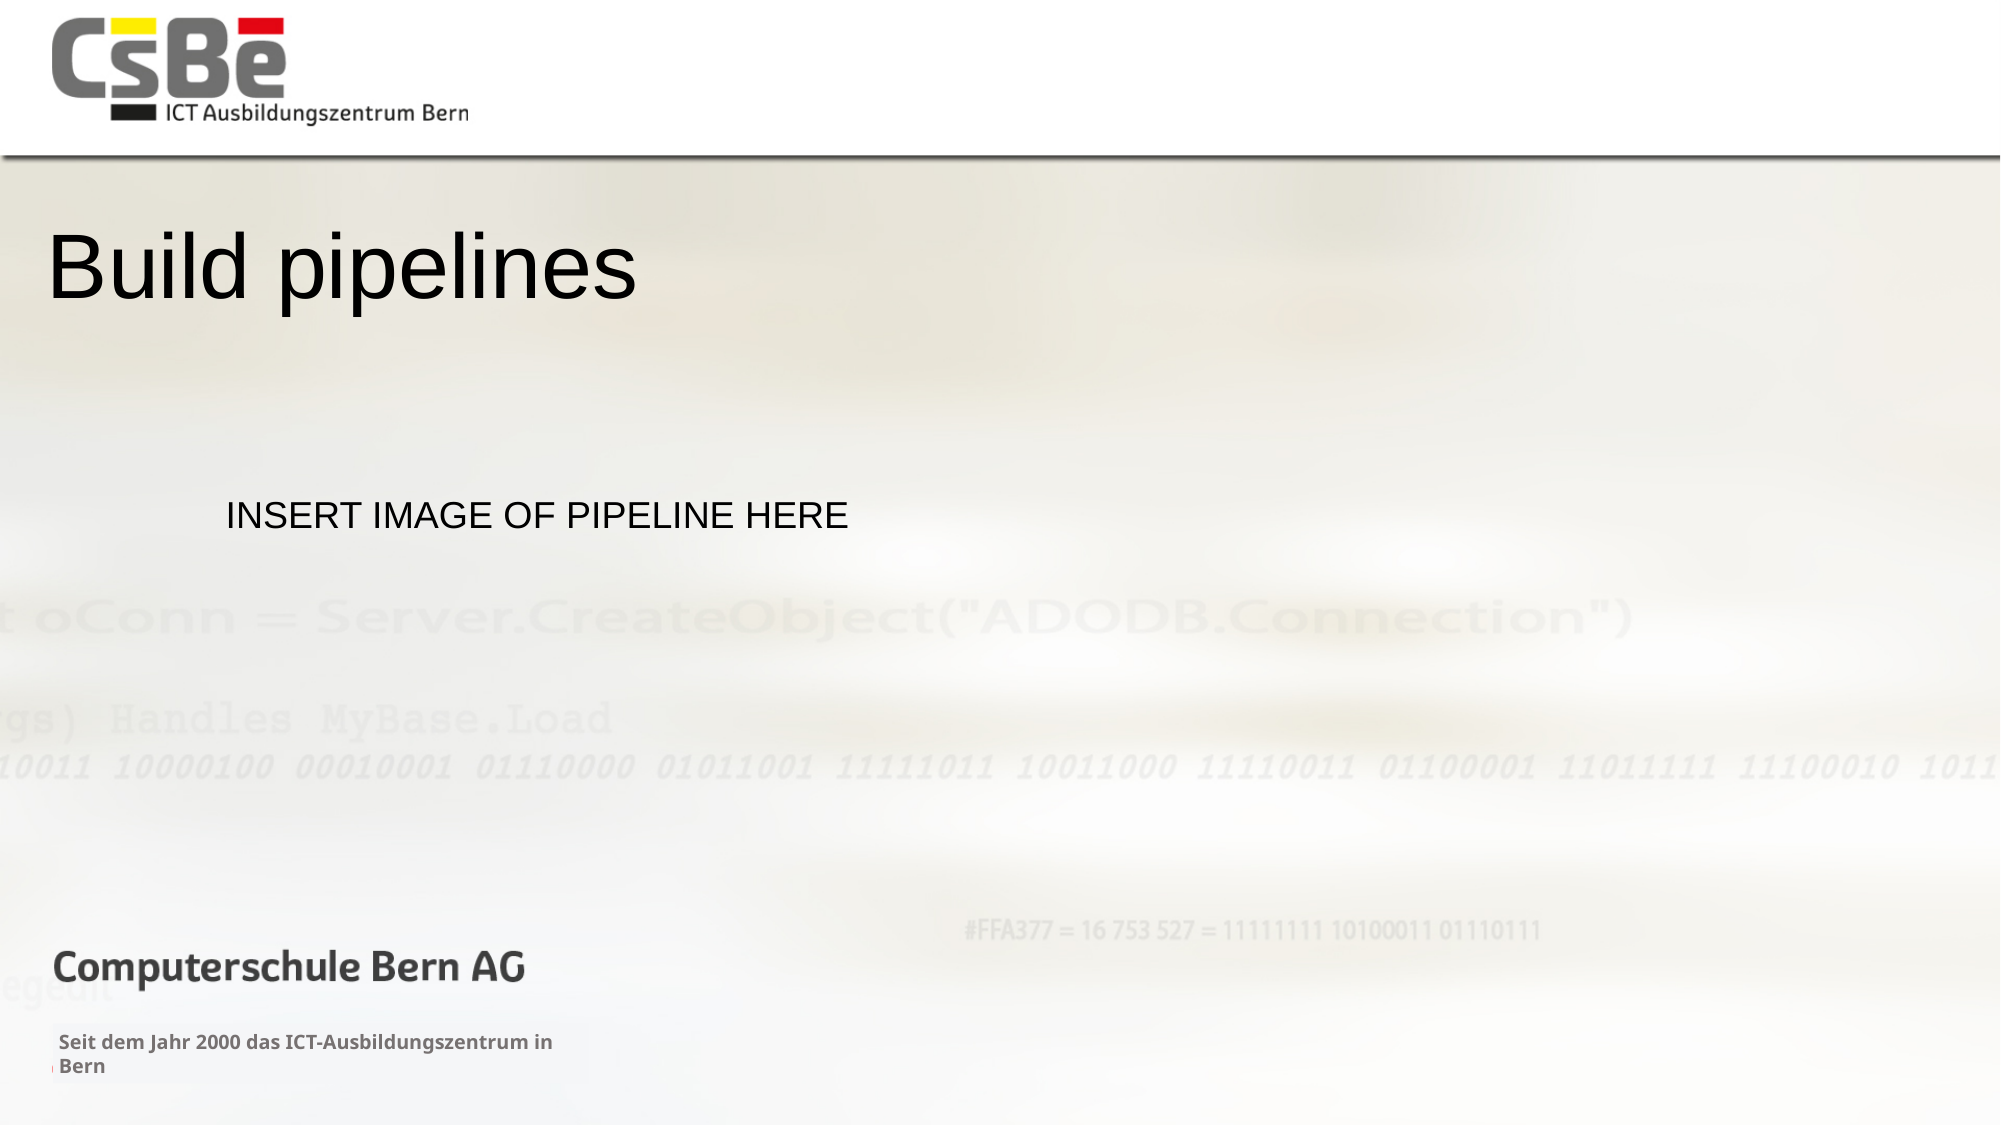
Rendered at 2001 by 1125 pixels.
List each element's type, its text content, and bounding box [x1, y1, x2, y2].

list Build pipelines [46, 206, 1920, 355]
text_box INSERT IMAGE OF PIPELINE HERE [210, 486, 1179, 544]
picture [0, 0, 2001, 1125]
